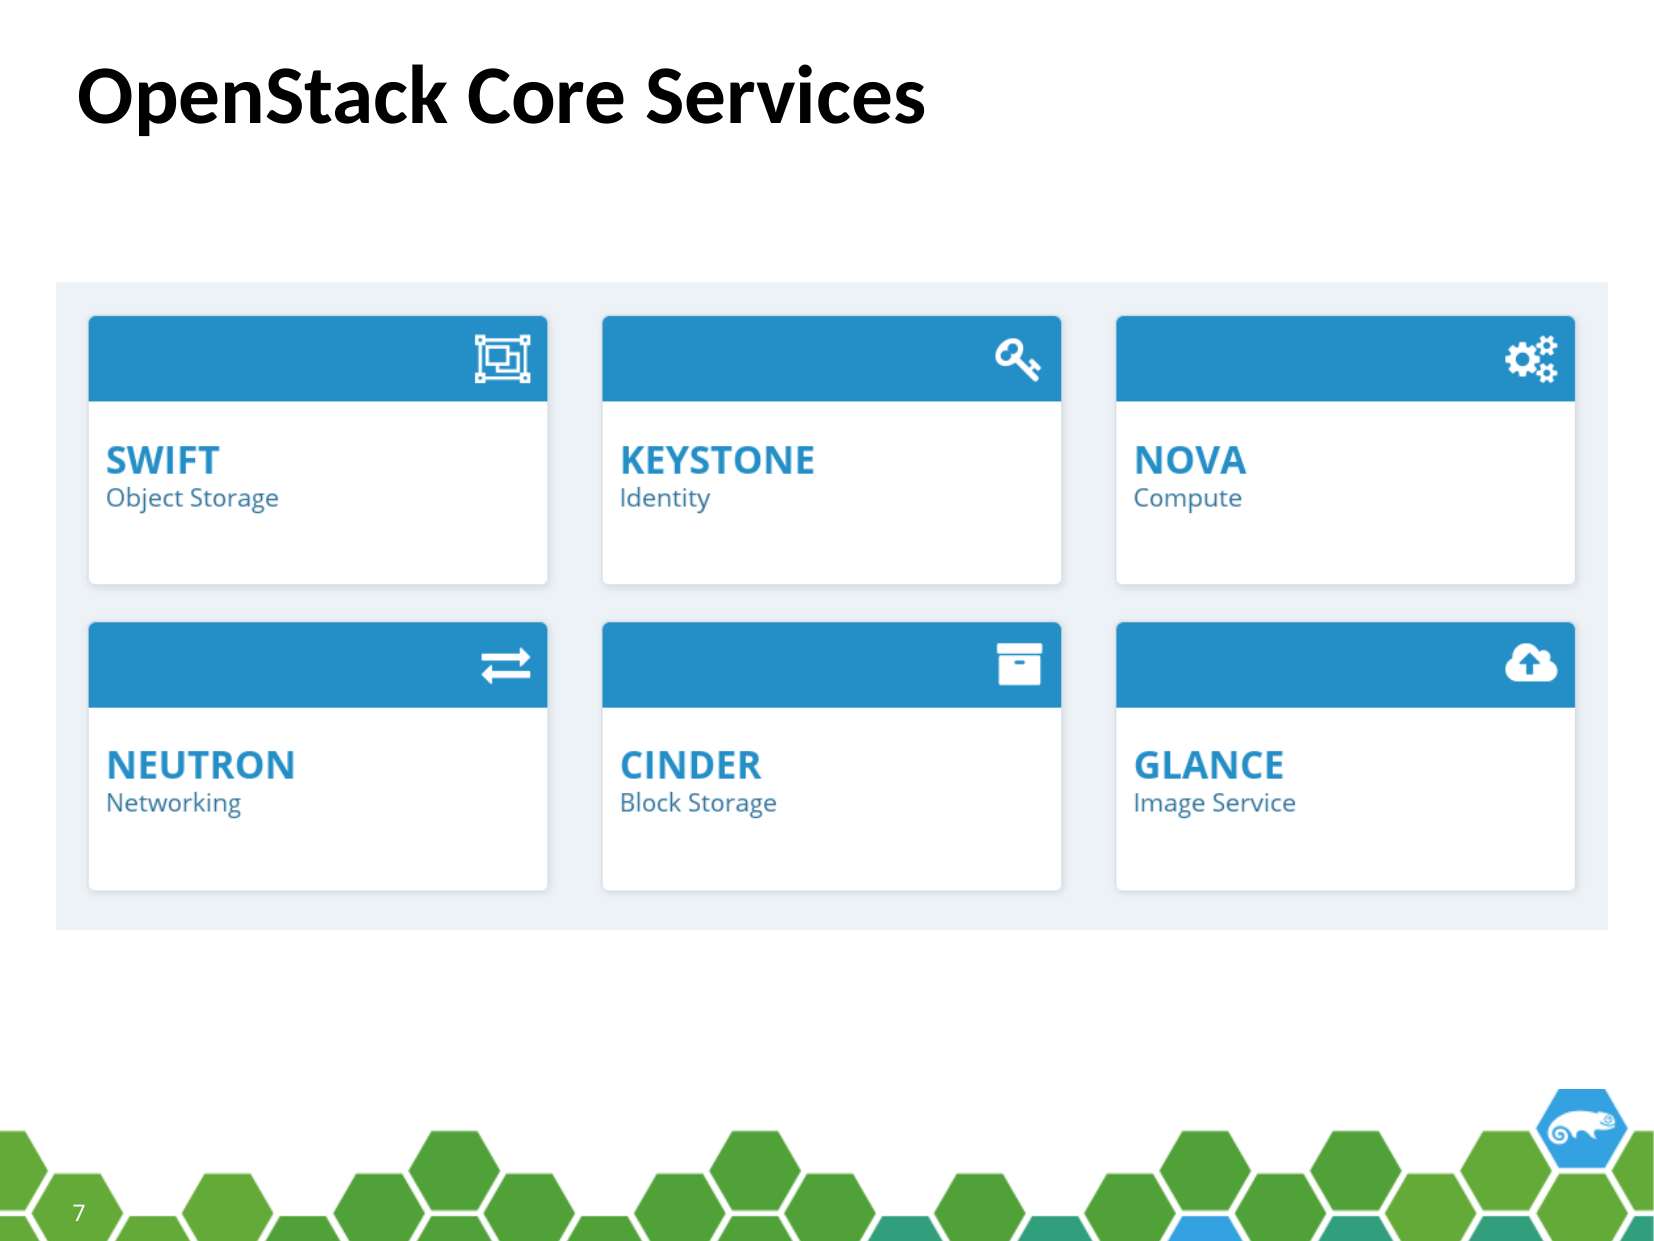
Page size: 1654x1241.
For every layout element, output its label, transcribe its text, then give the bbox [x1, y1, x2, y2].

title OpenStack Core Services [77, 13, 1441, 193]
picture [0, 1089, 1654, 1241]
picture [56, 282, 1608, 931]
